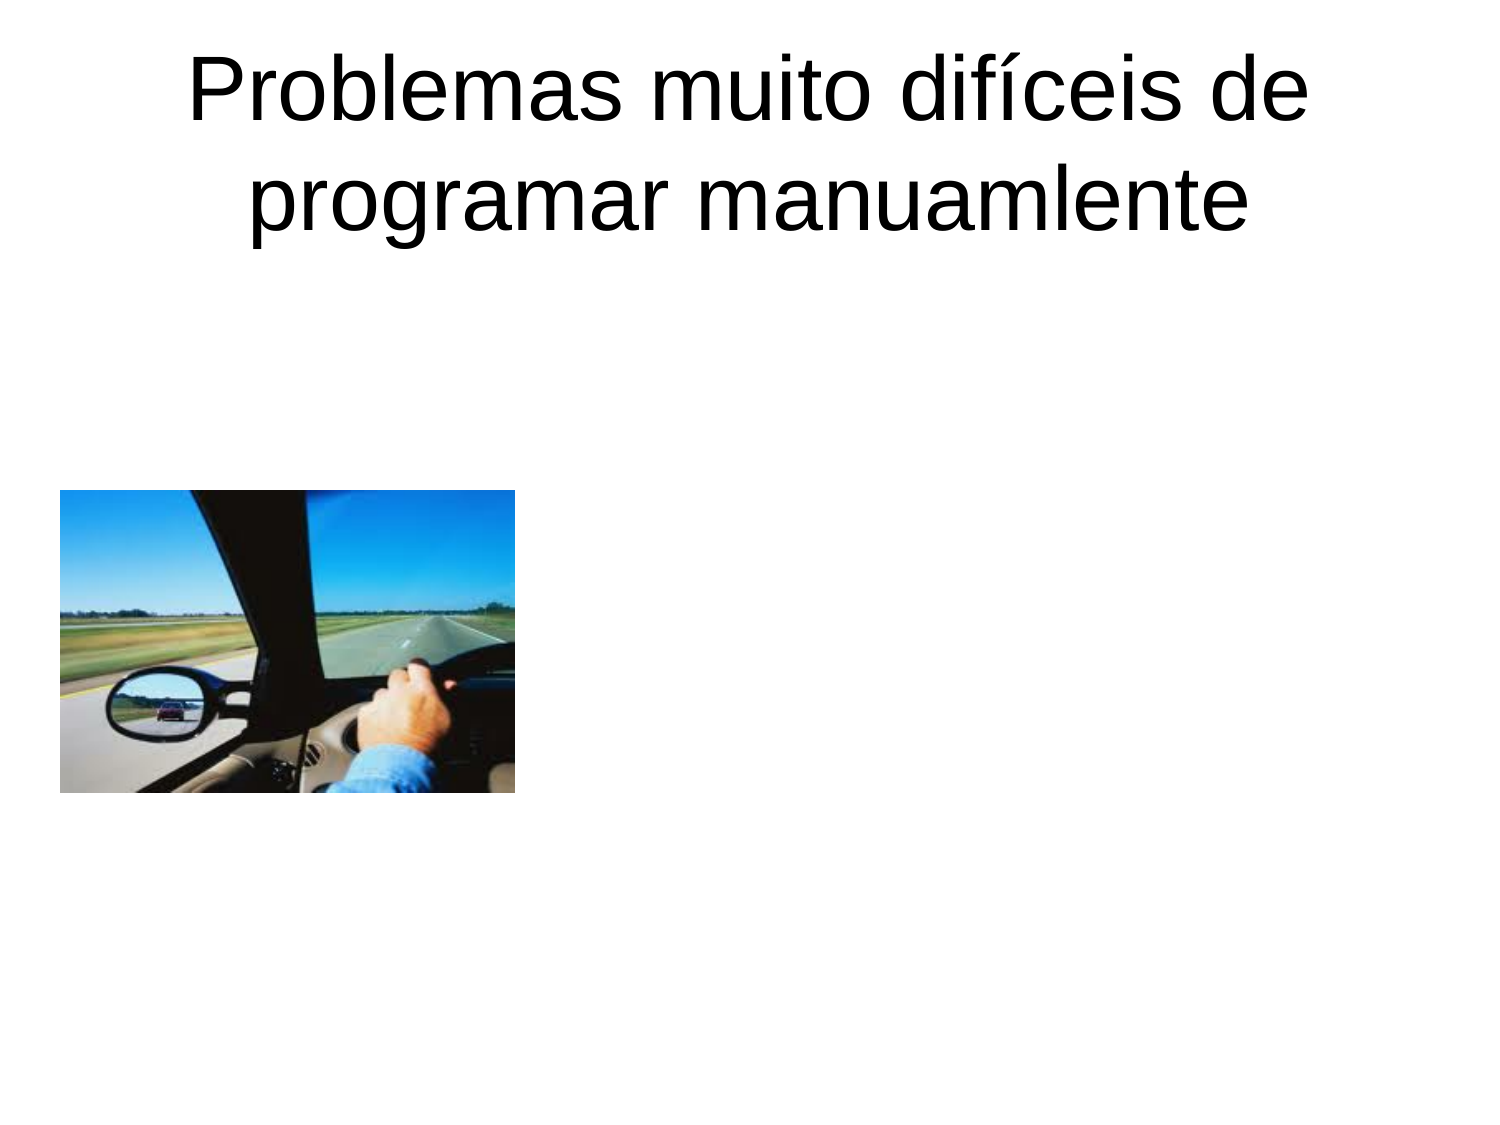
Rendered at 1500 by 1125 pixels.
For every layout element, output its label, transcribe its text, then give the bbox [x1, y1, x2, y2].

picture [60, 490, 515, 793]
title Problemas muito difíceis de programar manuamlente [75, 21, 1426, 257]
